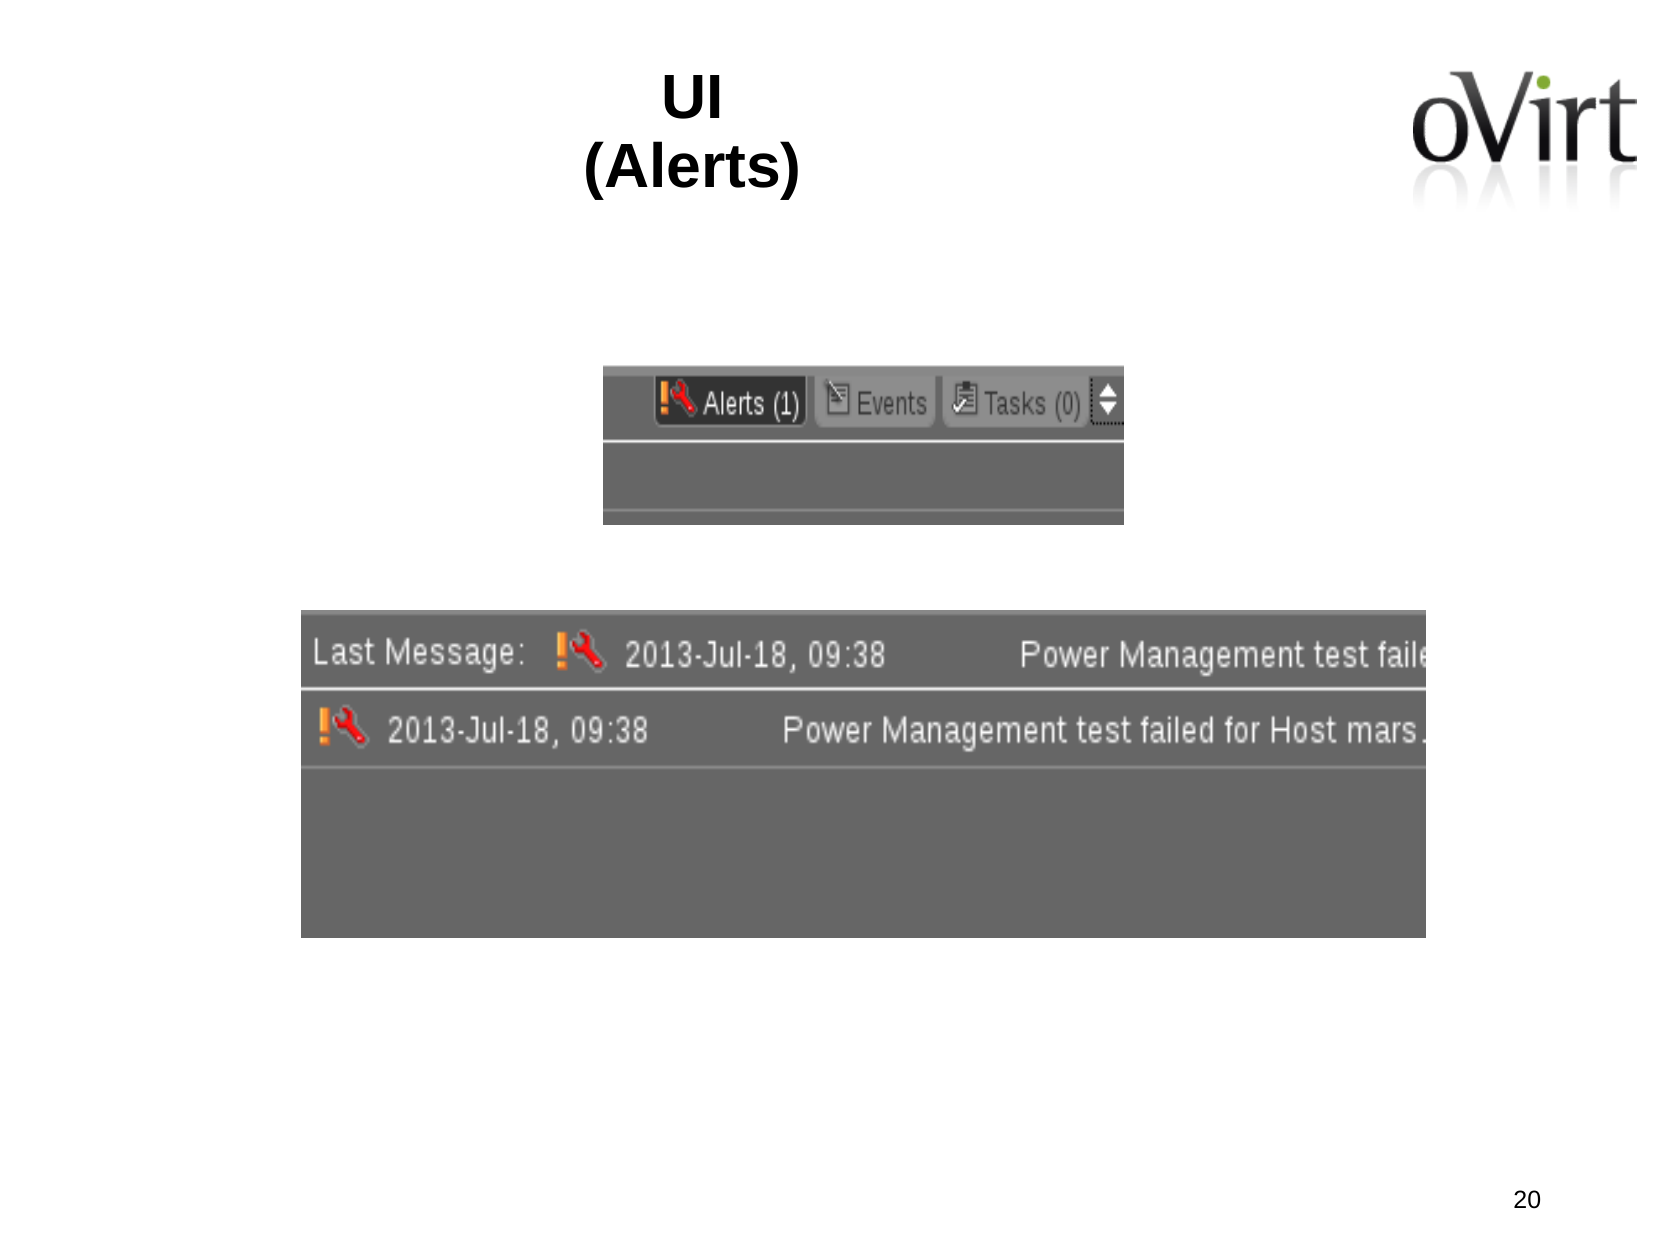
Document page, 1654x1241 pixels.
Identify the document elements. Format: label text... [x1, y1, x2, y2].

title UI (Alerts) [82, 37, 1303, 226]
picture [603, 331, 1124, 526]
picture [1413, 63, 1637, 212]
picture [301, 610, 1426, 938]
